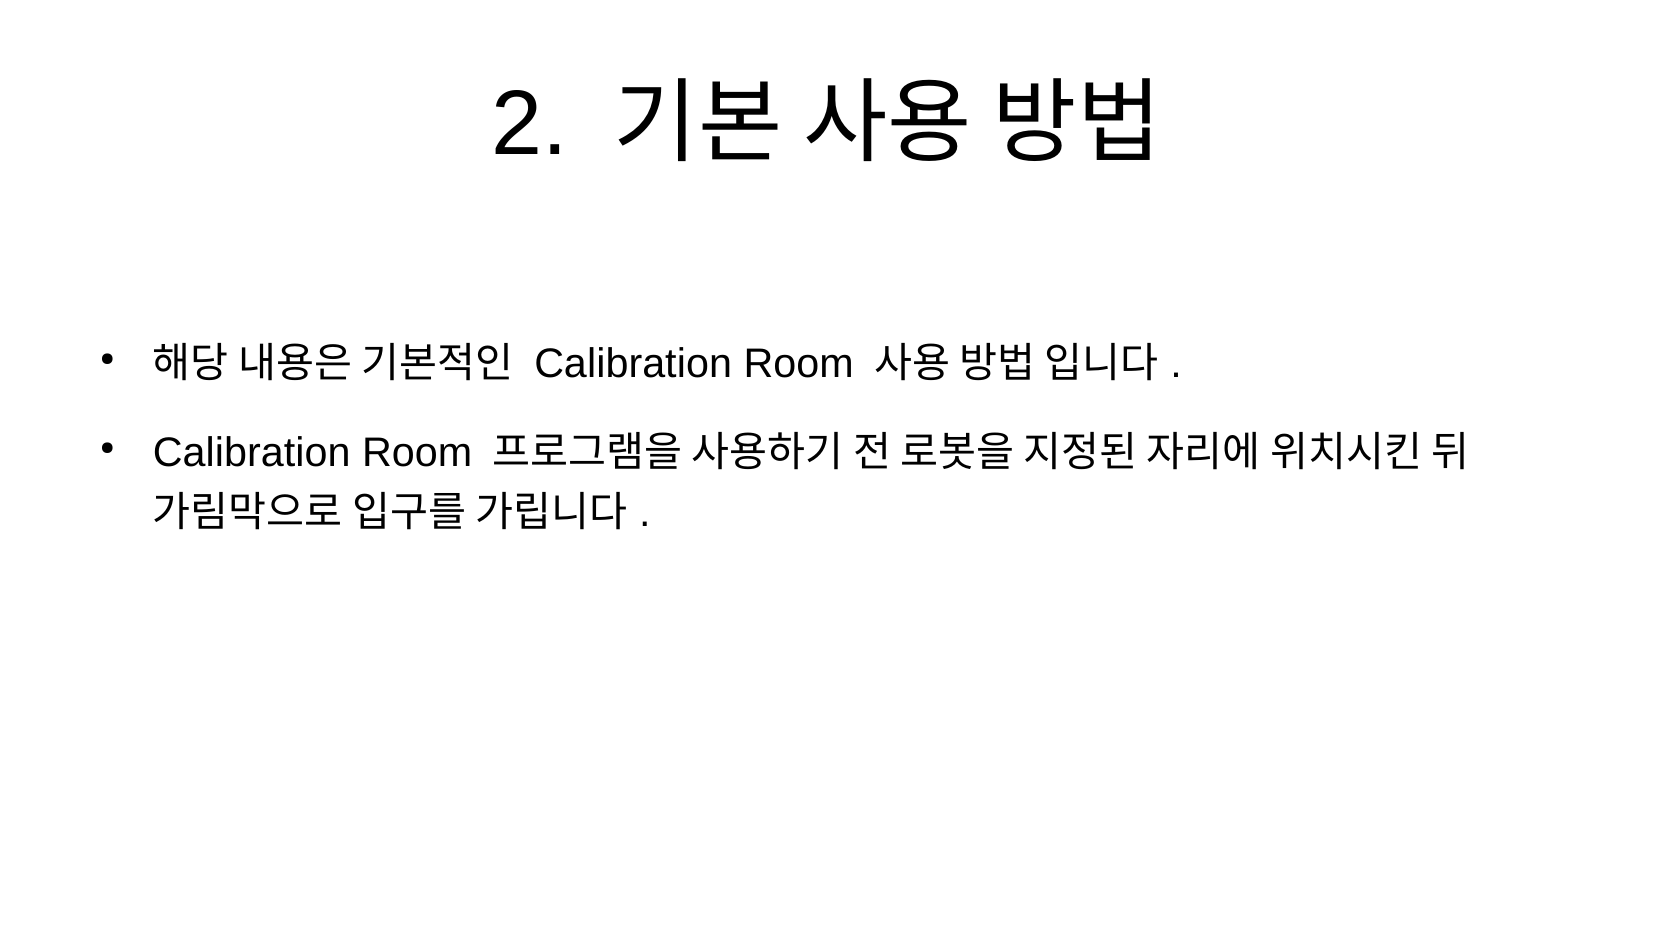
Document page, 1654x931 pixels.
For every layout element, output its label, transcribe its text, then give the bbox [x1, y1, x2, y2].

title 2. 기본 사용 방법 [82, 37, 1571, 193]
list 해당 내용은 기본적인 Calibration Room 사용 방법 입니다. Calibration Room 프로그램을 사용하기 전 로봇을 지정된 자리에 위치시킨 뒤 가림막으로 입구를 가립니다. [82, 330, 1571, 541]
